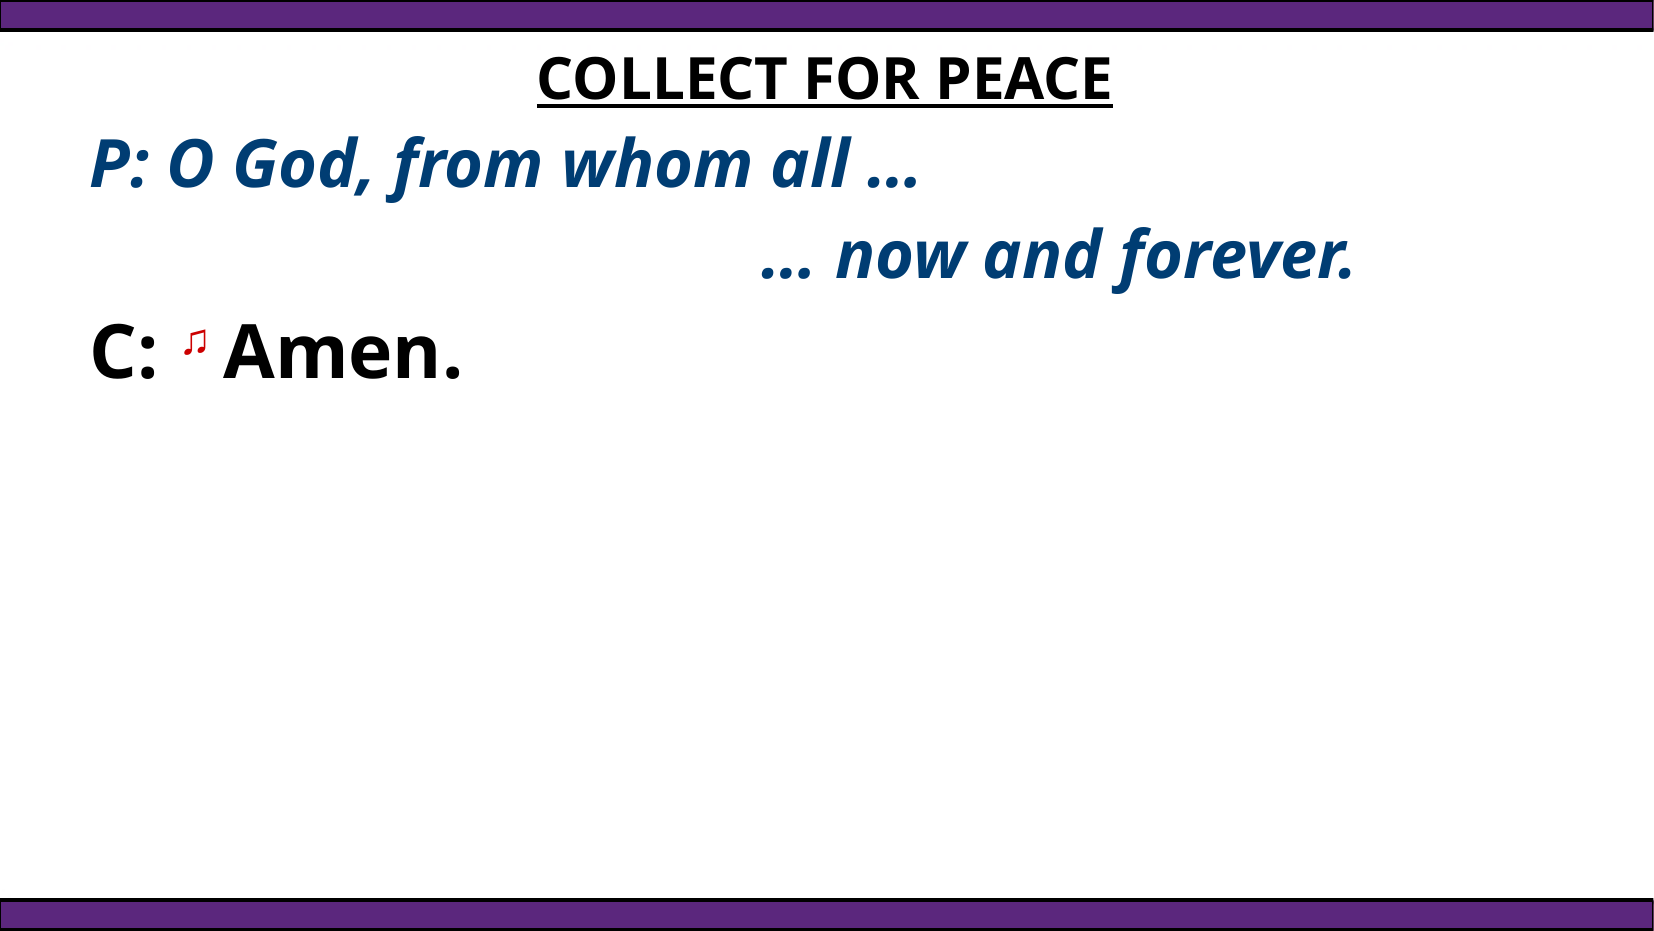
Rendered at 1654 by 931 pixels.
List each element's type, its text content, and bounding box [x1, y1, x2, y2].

text_box [0, 900, 1654, 931]
text_box [0, 0, 1654, 31]
text_box COLLECT FOR PEACE P: O God, from whom all … … now and forever. C: ♫ Amen. [75, 30, 1576, 400]
picture [0, 31, 1654, 900]
